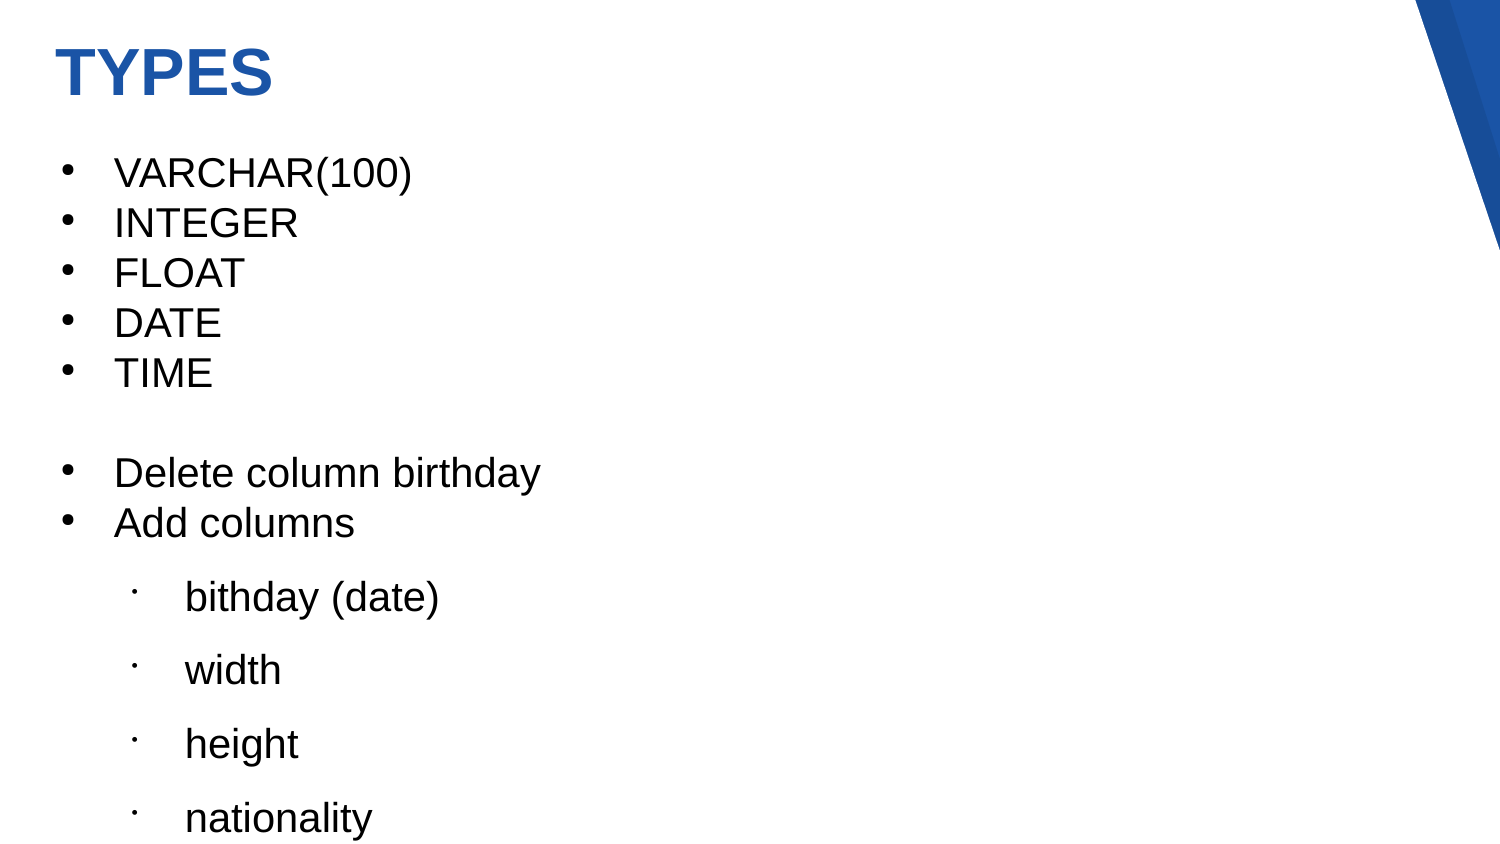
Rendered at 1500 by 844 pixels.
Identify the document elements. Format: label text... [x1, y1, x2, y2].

list VARCHAR(100) INTEGER FLOAT DATE TIME Delete column birthday Add columns bithday (date) width height nationality [27, 130, 1441, 406]
title TYPES [40, 56, 1231, 124]
